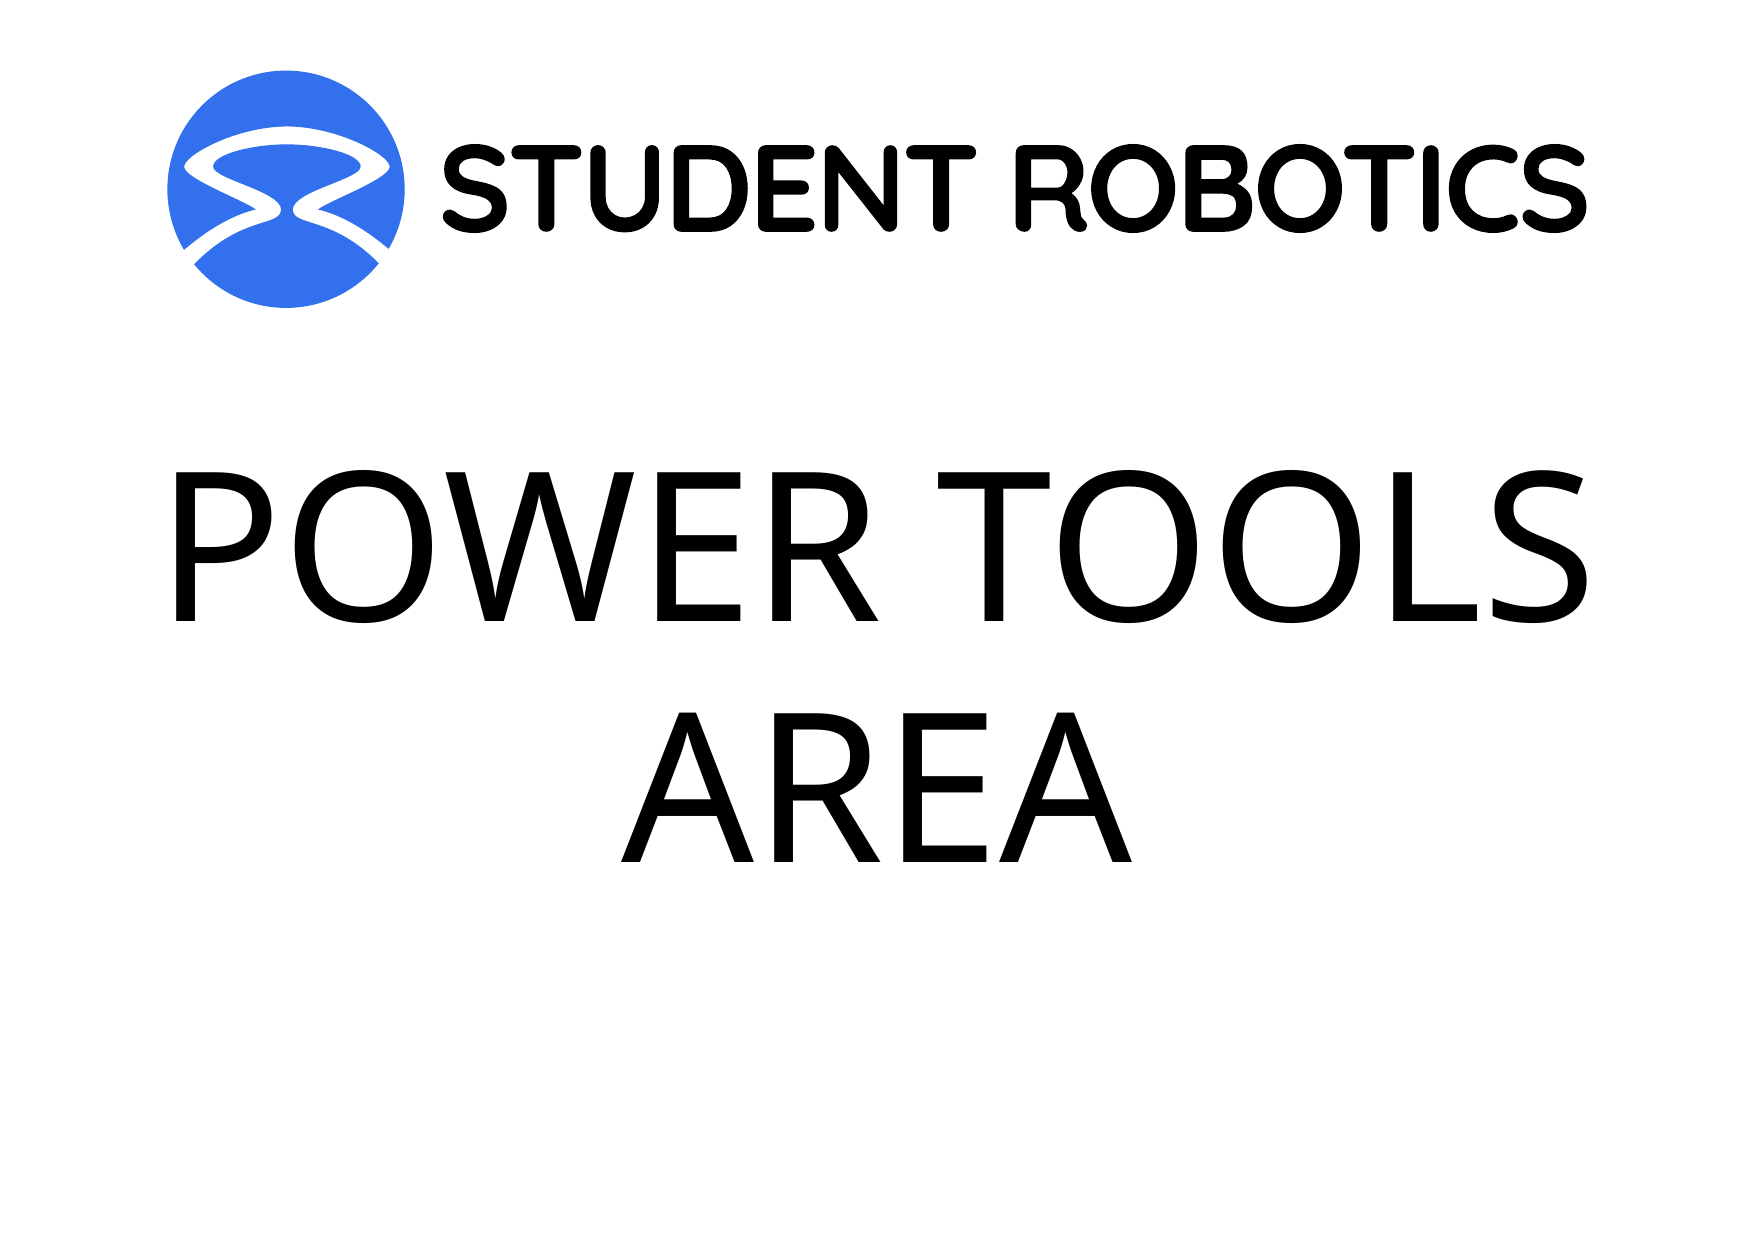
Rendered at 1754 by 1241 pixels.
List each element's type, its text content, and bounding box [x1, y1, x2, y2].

list POWER TOOLS AREA [119, 434, 1635, 1057]
